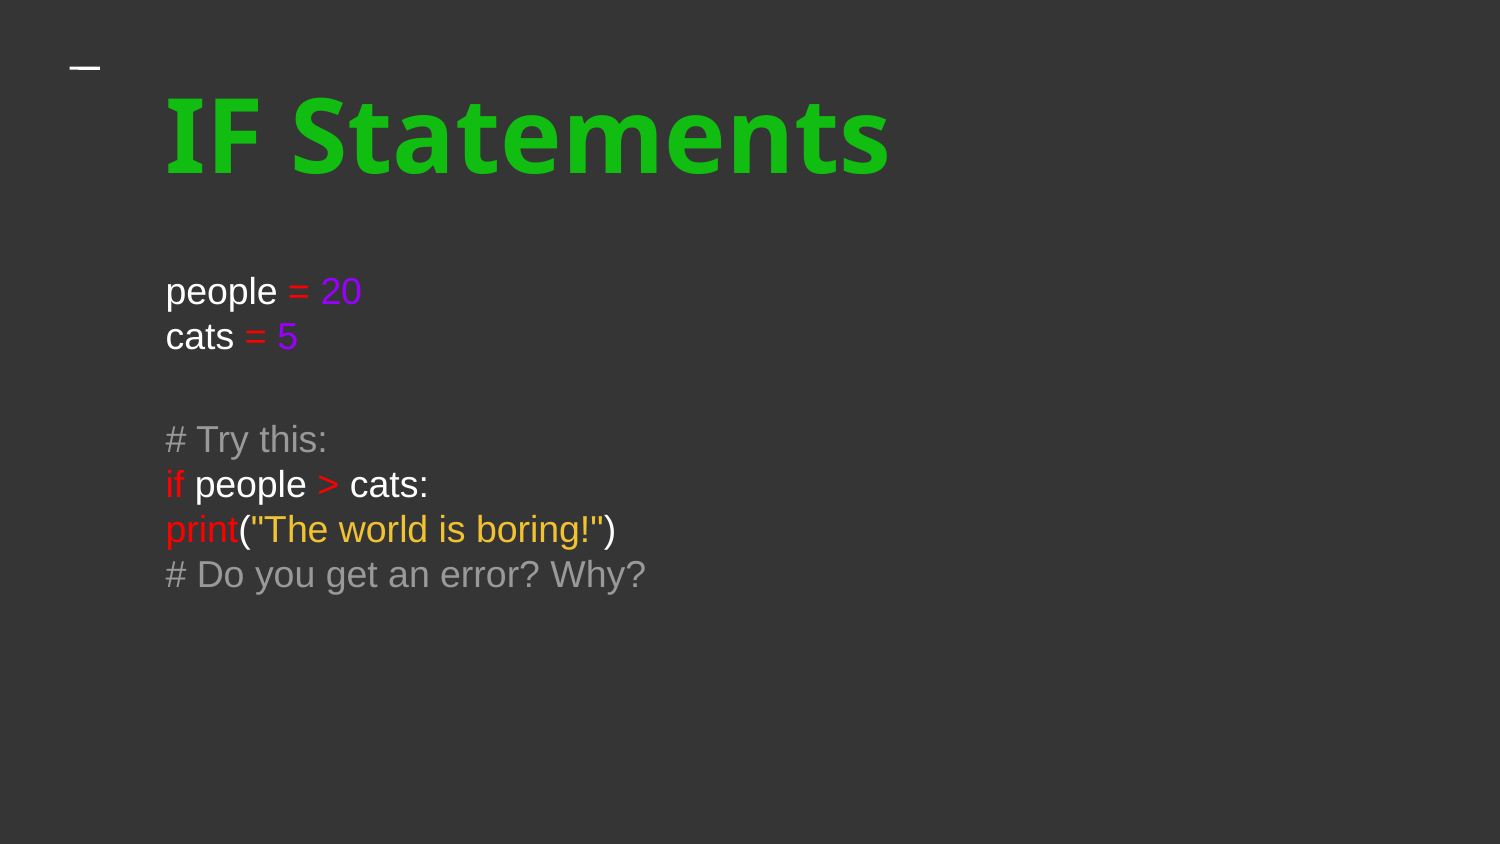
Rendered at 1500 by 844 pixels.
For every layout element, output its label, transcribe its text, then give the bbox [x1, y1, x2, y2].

text_box # Try this: if people > cats: print("The world is boring!") # Do you get an error? Why? [150, 400, 1289, 613]
title IF Statements [150, 54, 1339, 227]
text_box people = 20 cats = 5 [150, 251, 1289, 369]
